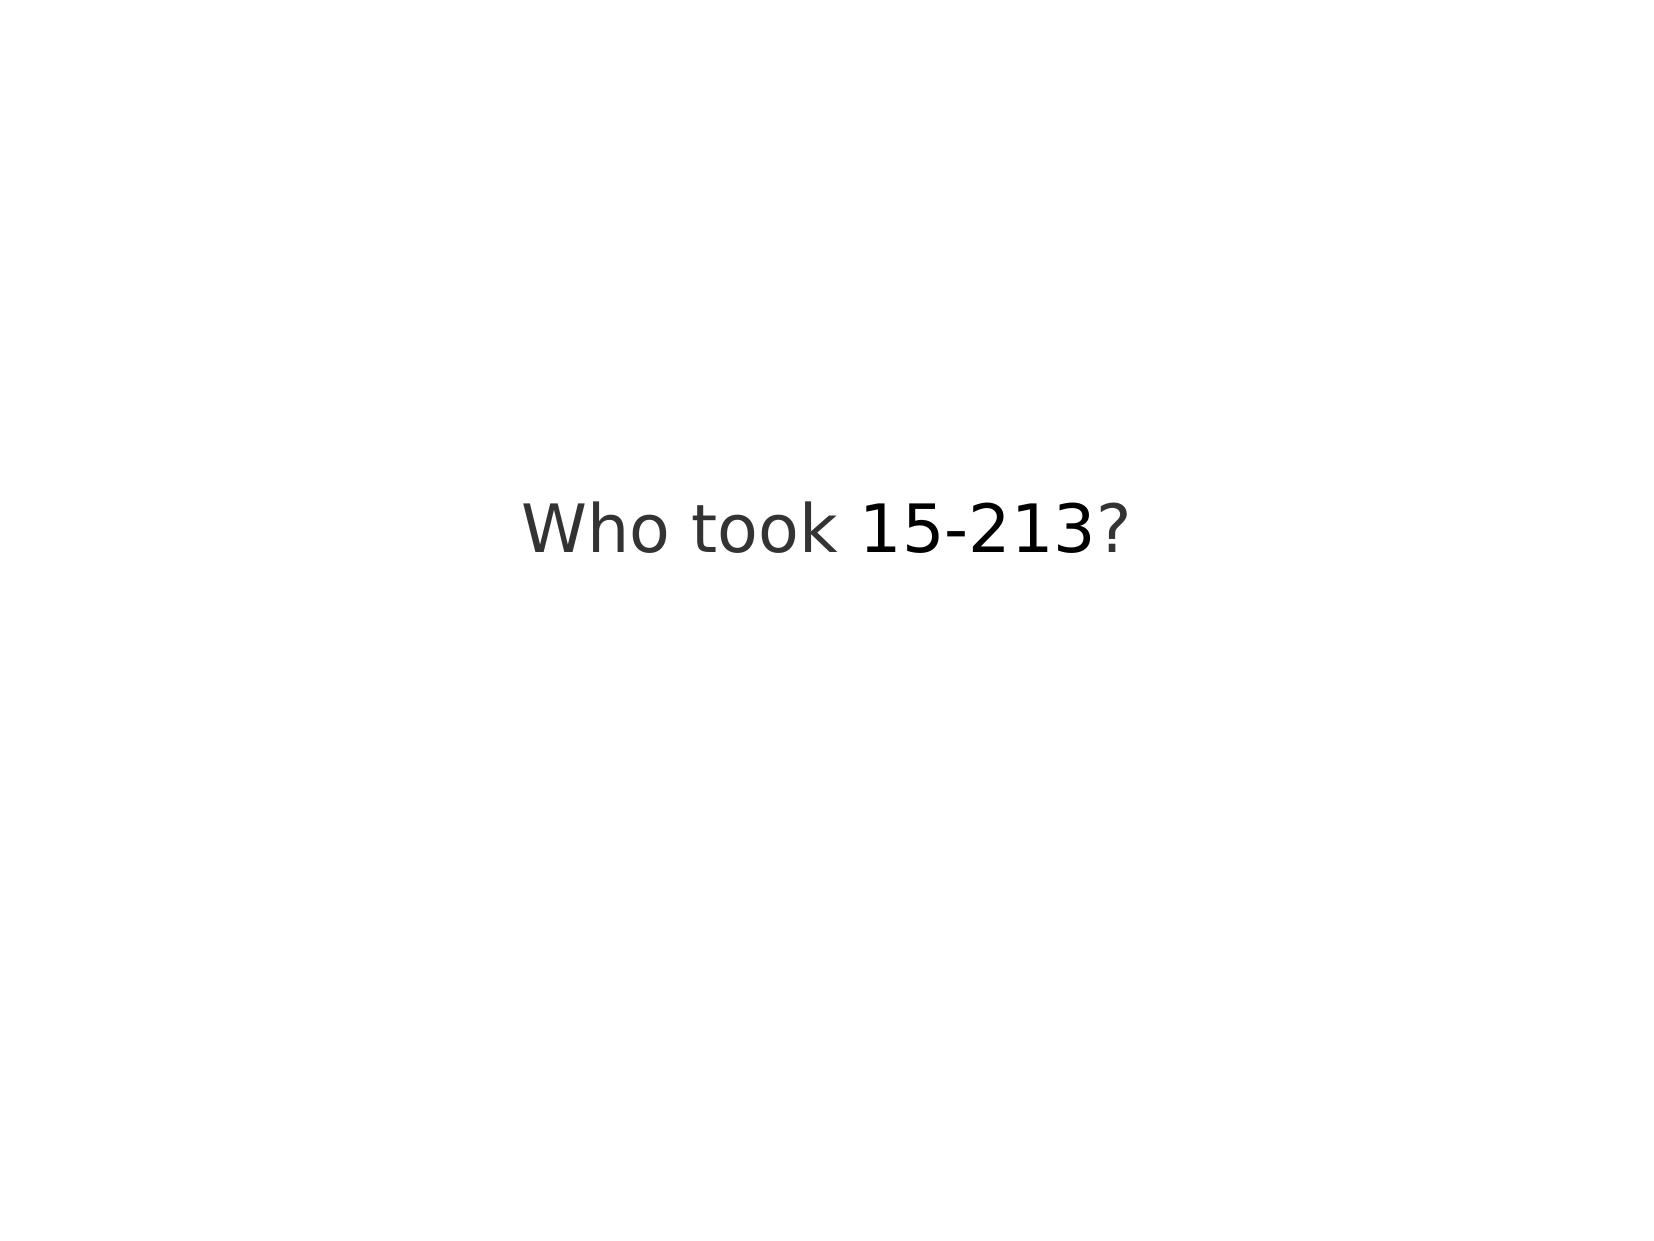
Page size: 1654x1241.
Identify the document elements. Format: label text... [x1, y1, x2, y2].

subtitle Who took 15-213? [82, 56, 1571, 1102]
